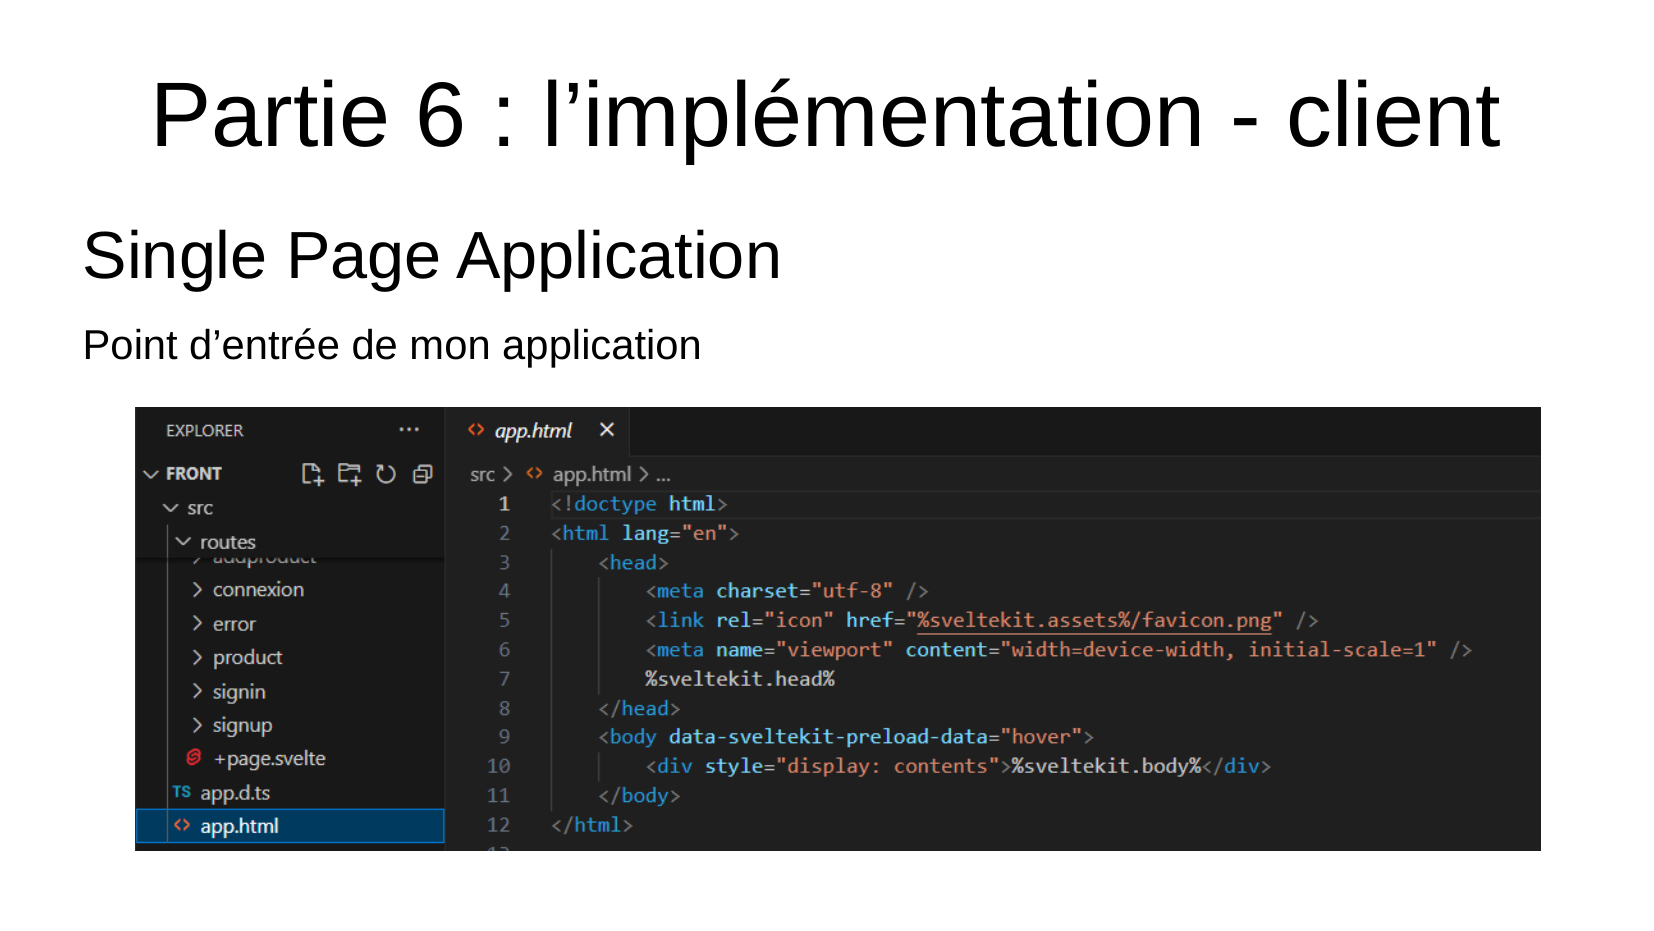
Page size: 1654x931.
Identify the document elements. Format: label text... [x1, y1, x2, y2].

title Partie 6 : l’implémentation - client [82, 37, 1571, 193]
picture [135, 407, 1541, 851]
list Single Page Application Point d’entrée de mon application [82, 217, 1571, 758]
